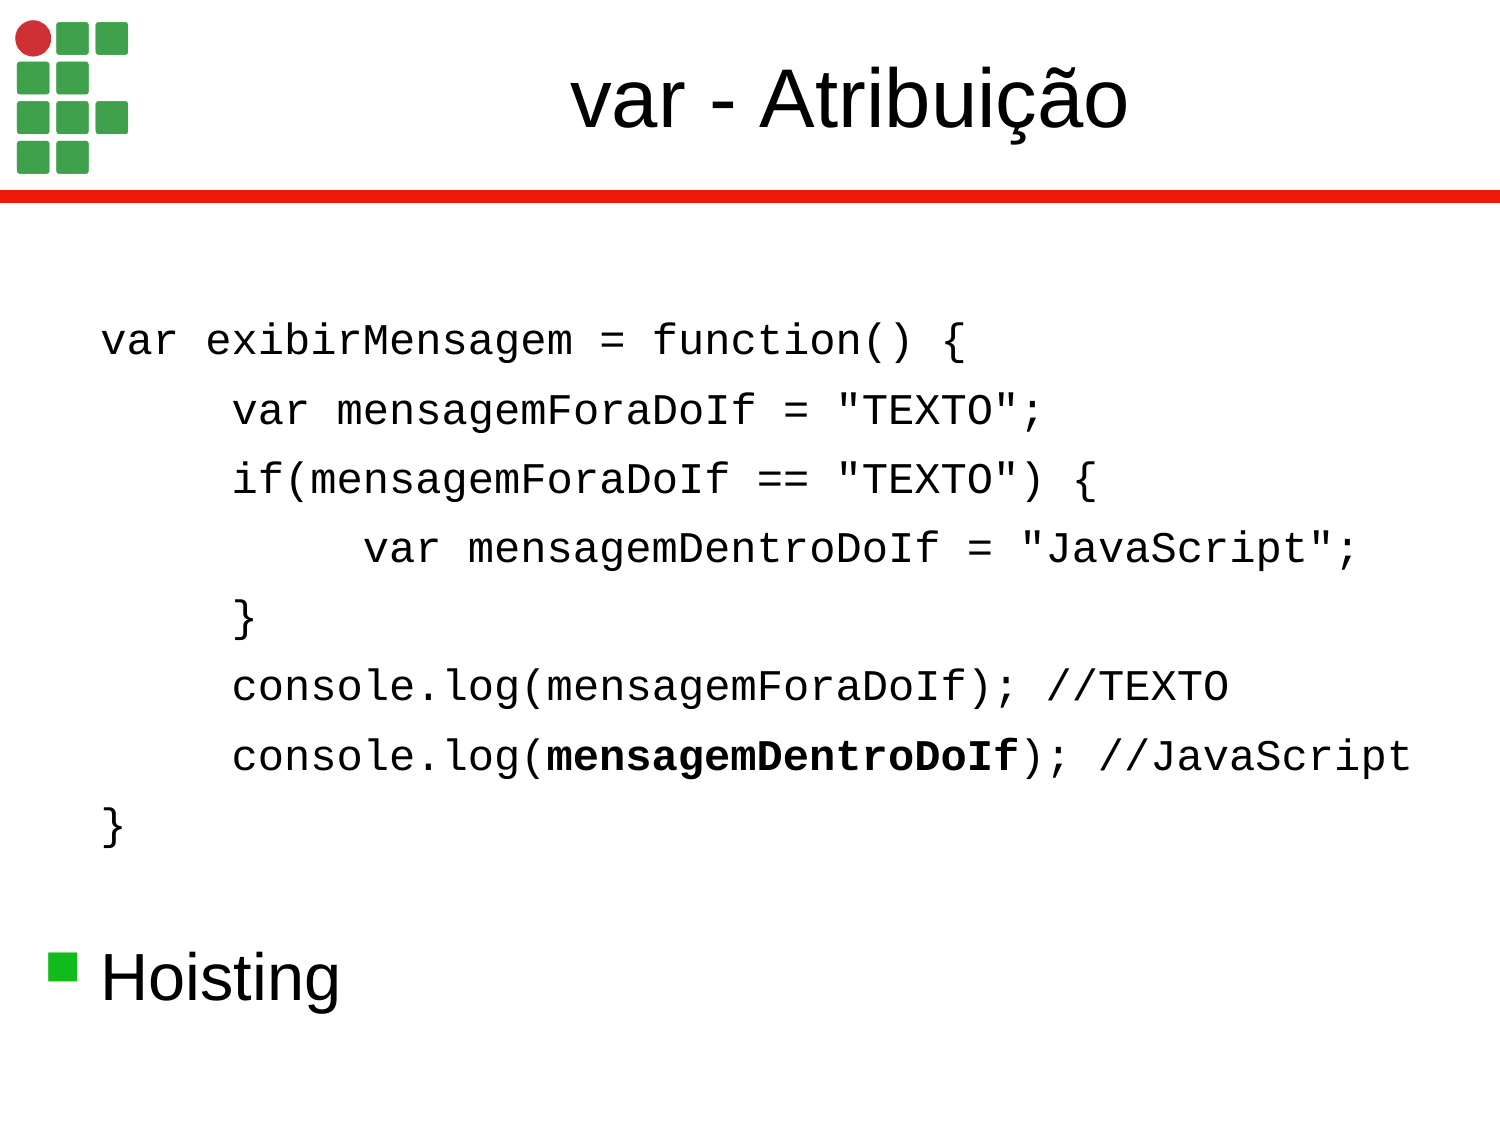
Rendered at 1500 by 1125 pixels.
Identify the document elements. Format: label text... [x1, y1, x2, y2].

picture [14, 16, 130, 178]
list var exibirMensagem = function() { var mensagemForaDoIf = "TEXTO"; if(mensagemForaDoIf == "TEXTO") { var mensagemDentroDoIf = "JavaScript"; } console.log(mensagemForaDoIf); //TEXTO console.log(mensagemDentroDoIf); //JavaScript } Hoisting [29, 207, 1471, 1087]
title var - Atribuição [230, 0, 1471, 202]
